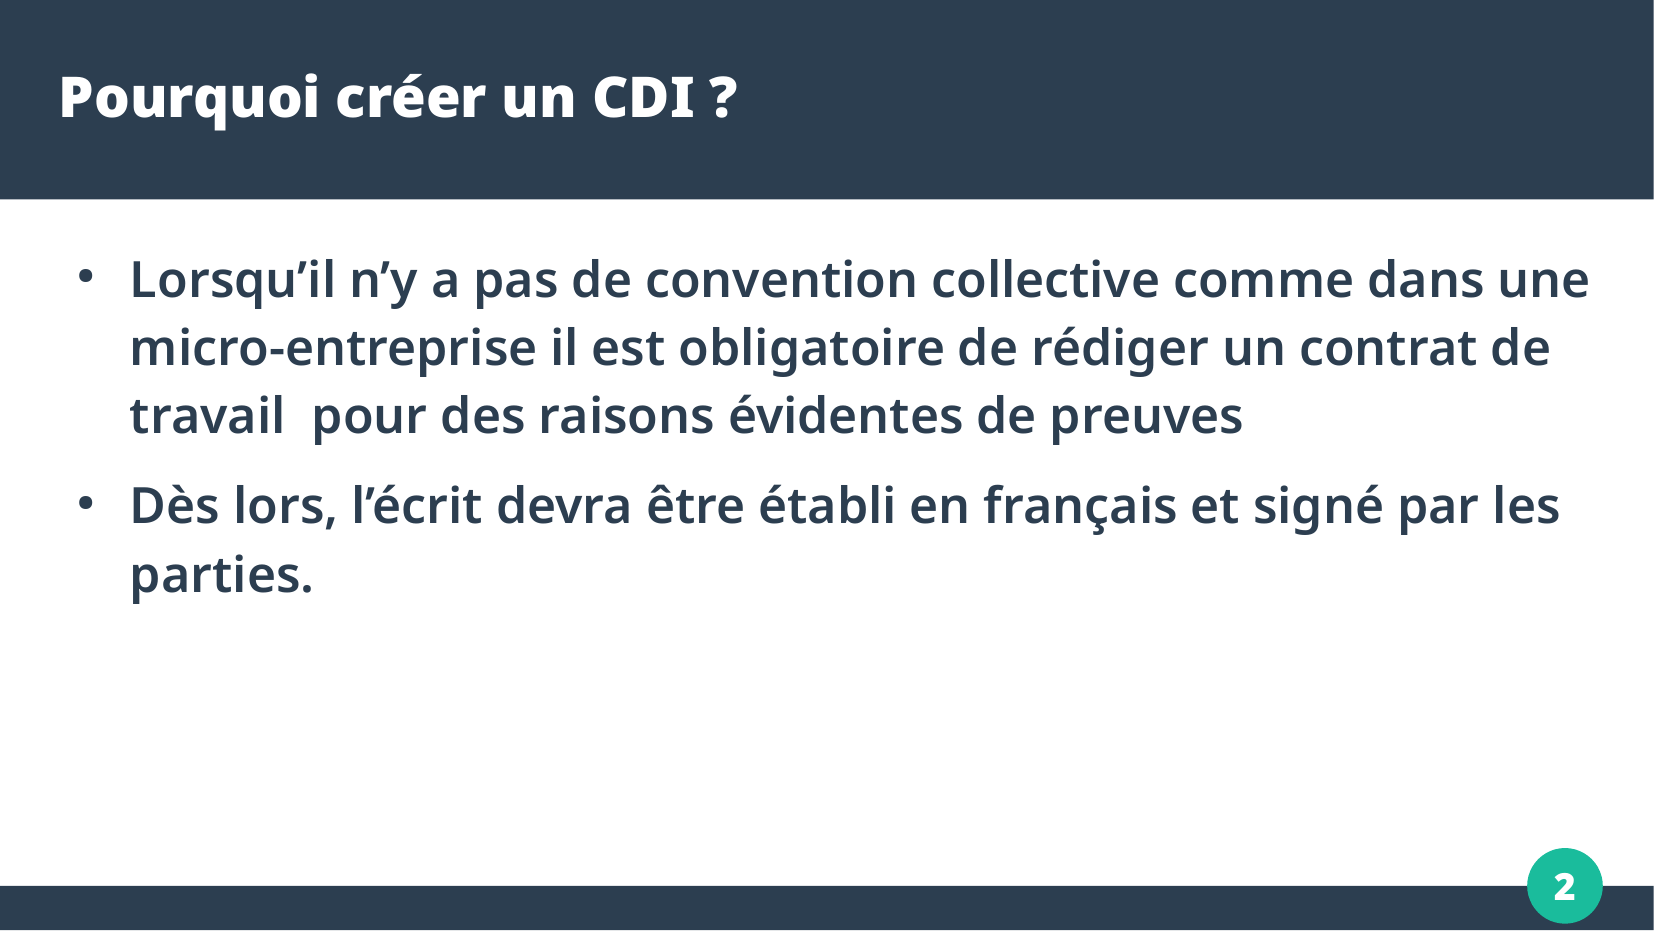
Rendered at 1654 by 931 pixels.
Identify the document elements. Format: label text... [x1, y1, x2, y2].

title Pourquoi créer un CDI ? [59, 37, 1595, 156]
list Lorsqu’il n’y a pas de convention collective comme dans une micro-entreprise il est obligatoire de rédiger un contrat de travail pour des raisons évidentes de preuves Dès lors, l’écrit devra être établi en français et signé par les parties. [59, 243, 1595, 864]
